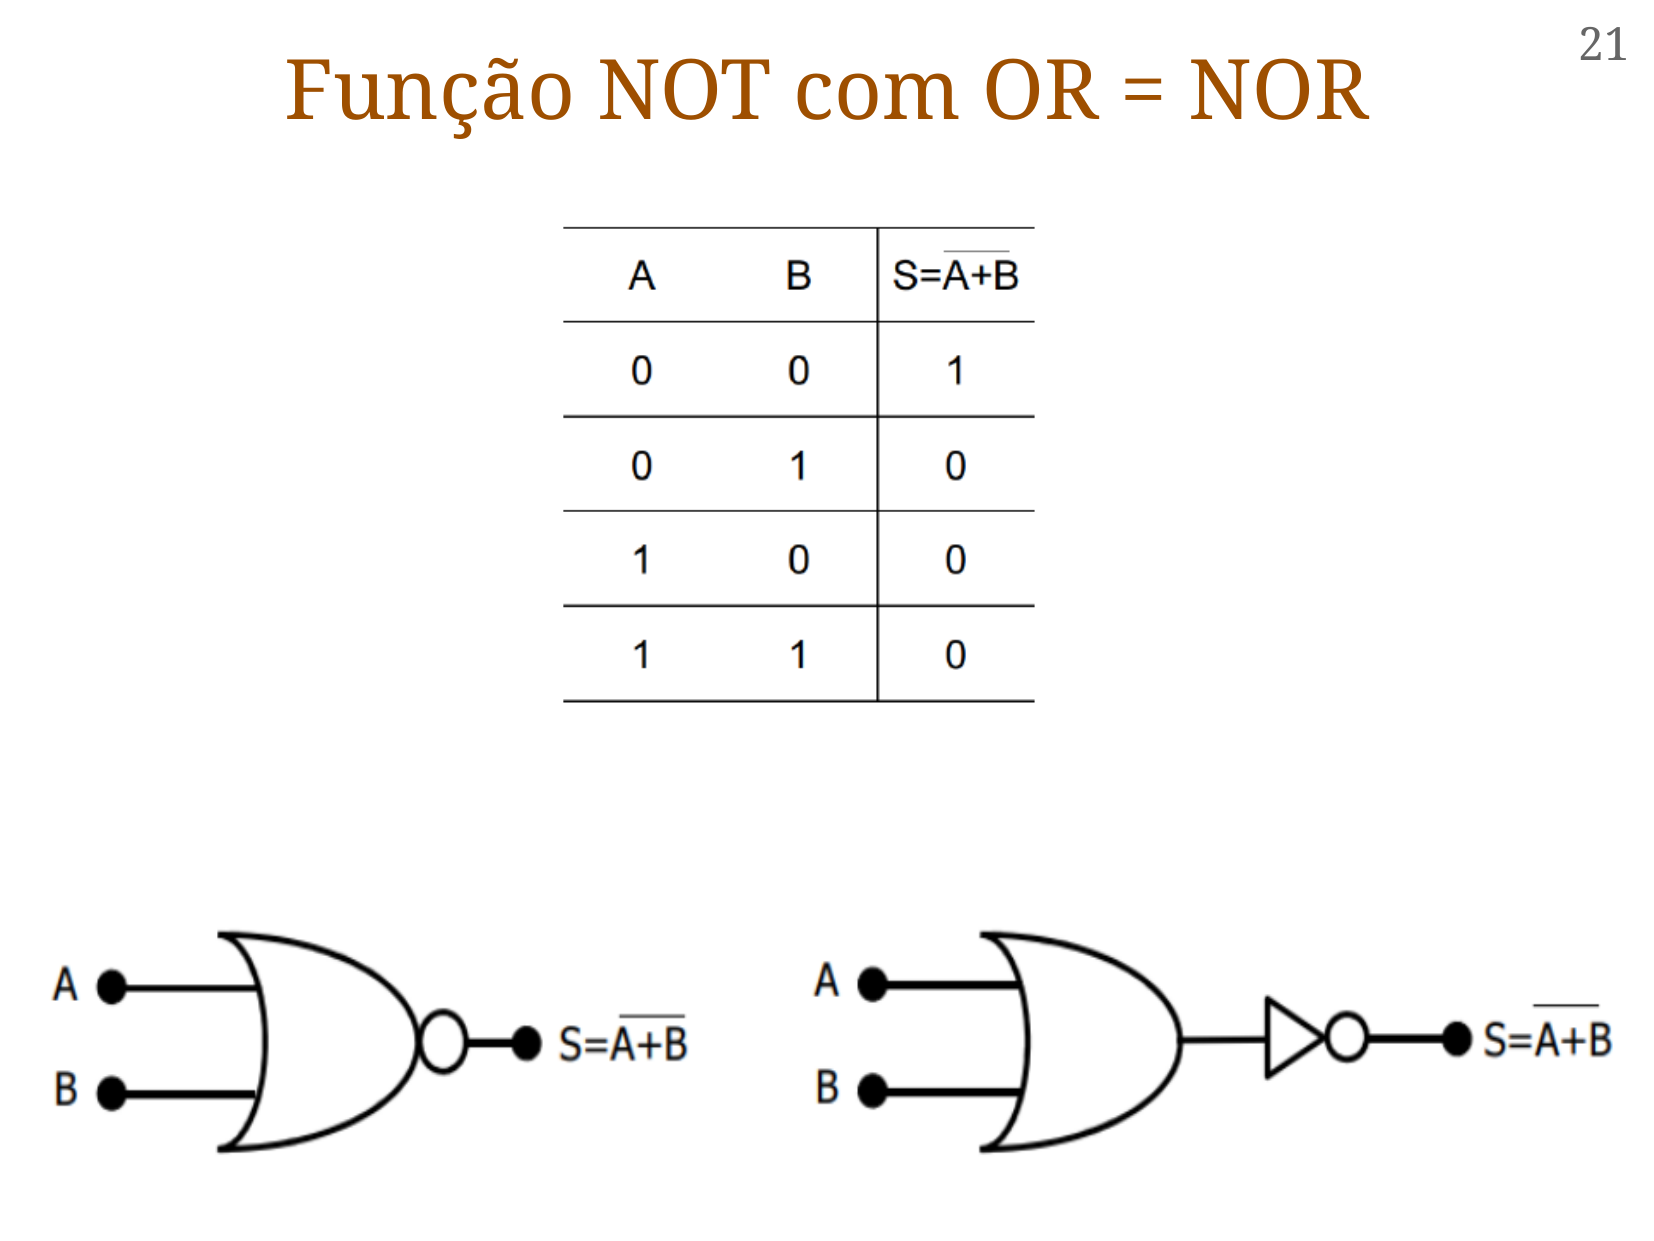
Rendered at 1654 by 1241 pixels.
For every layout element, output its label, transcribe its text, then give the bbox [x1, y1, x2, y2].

picture [562, 218, 1049, 709]
picture [38, 915, 1618, 1158]
title Função NOT com OR = NOR [59, 29, 1595, 148]
